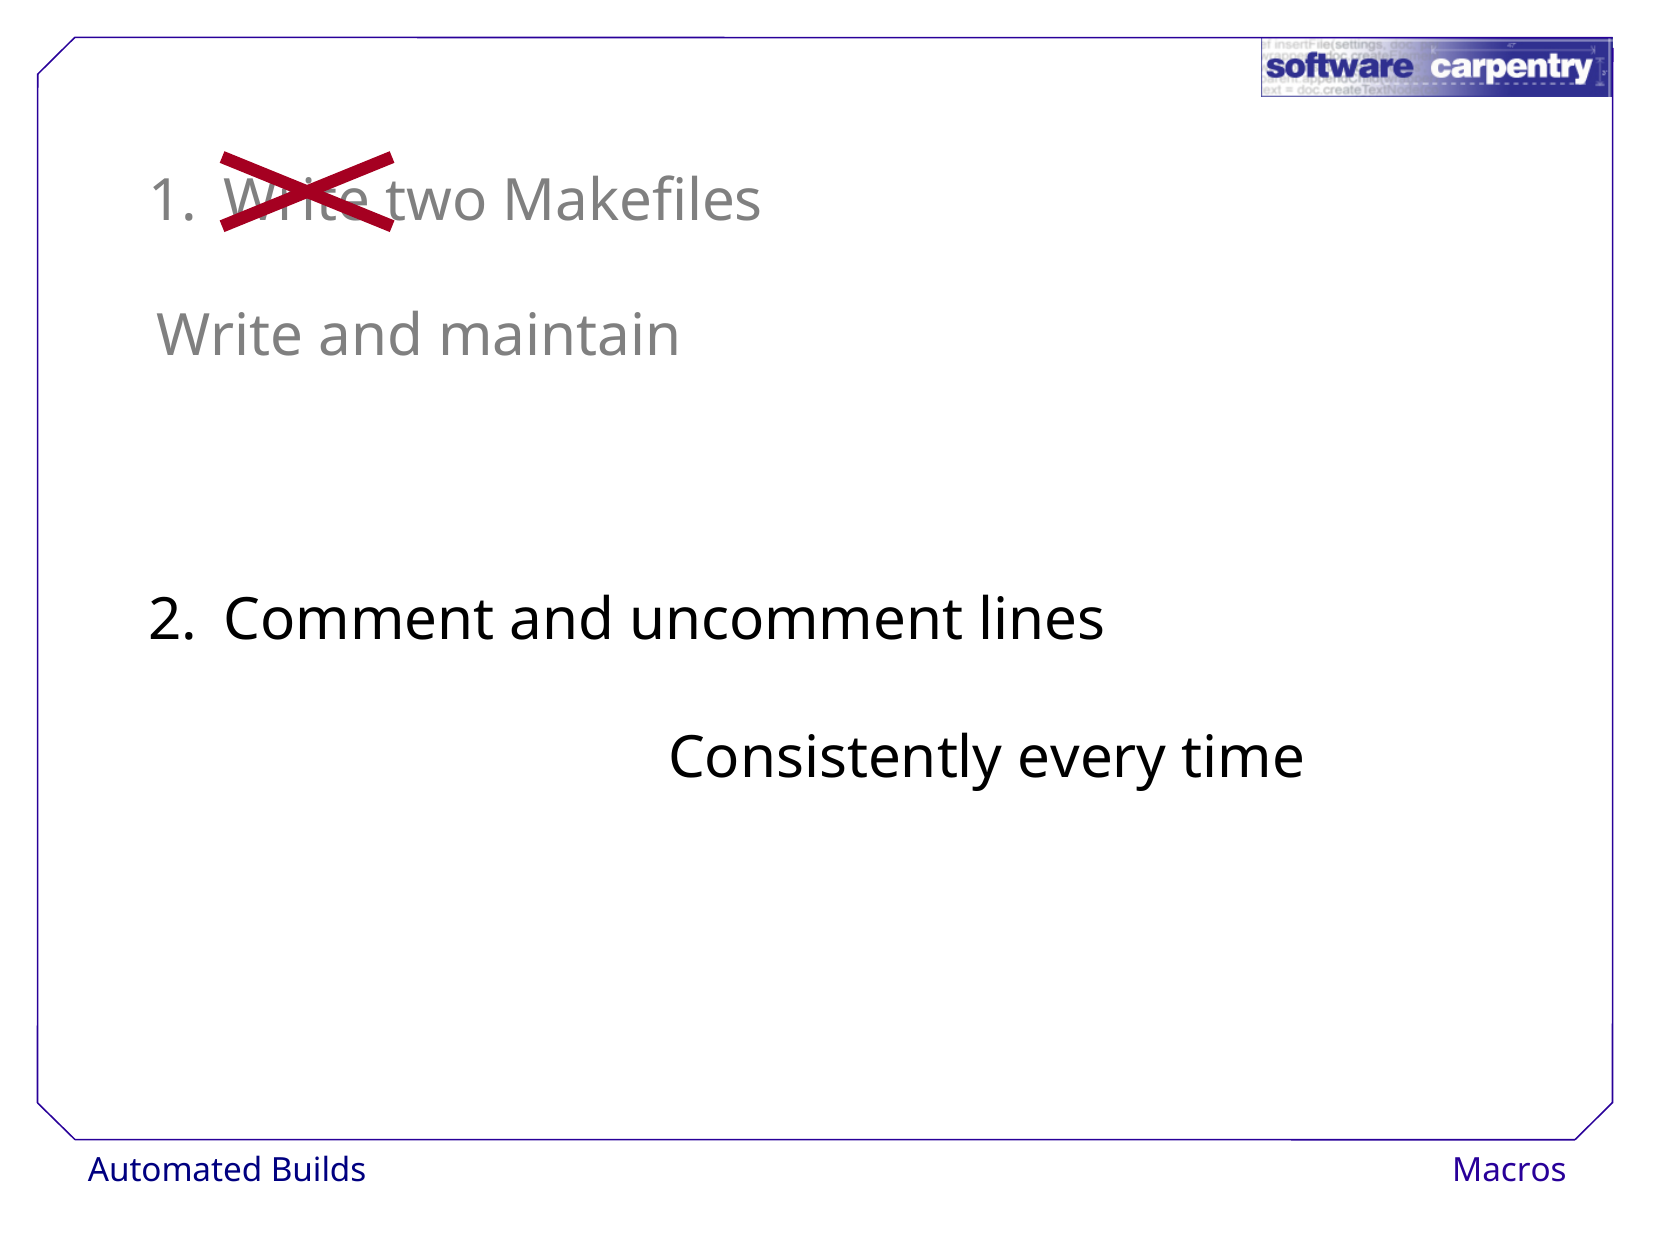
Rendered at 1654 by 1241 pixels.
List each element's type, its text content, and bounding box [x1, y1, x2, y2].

text_box Write and maintain [141, 254, 847, 375]
text_box 1. Write two Makefiles Comment and uncomment lines [133, 119, 1121, 975]
text_box Consistently every time [653, 676, 1471, 798]
picture [1261, 39, 1613, 97]
